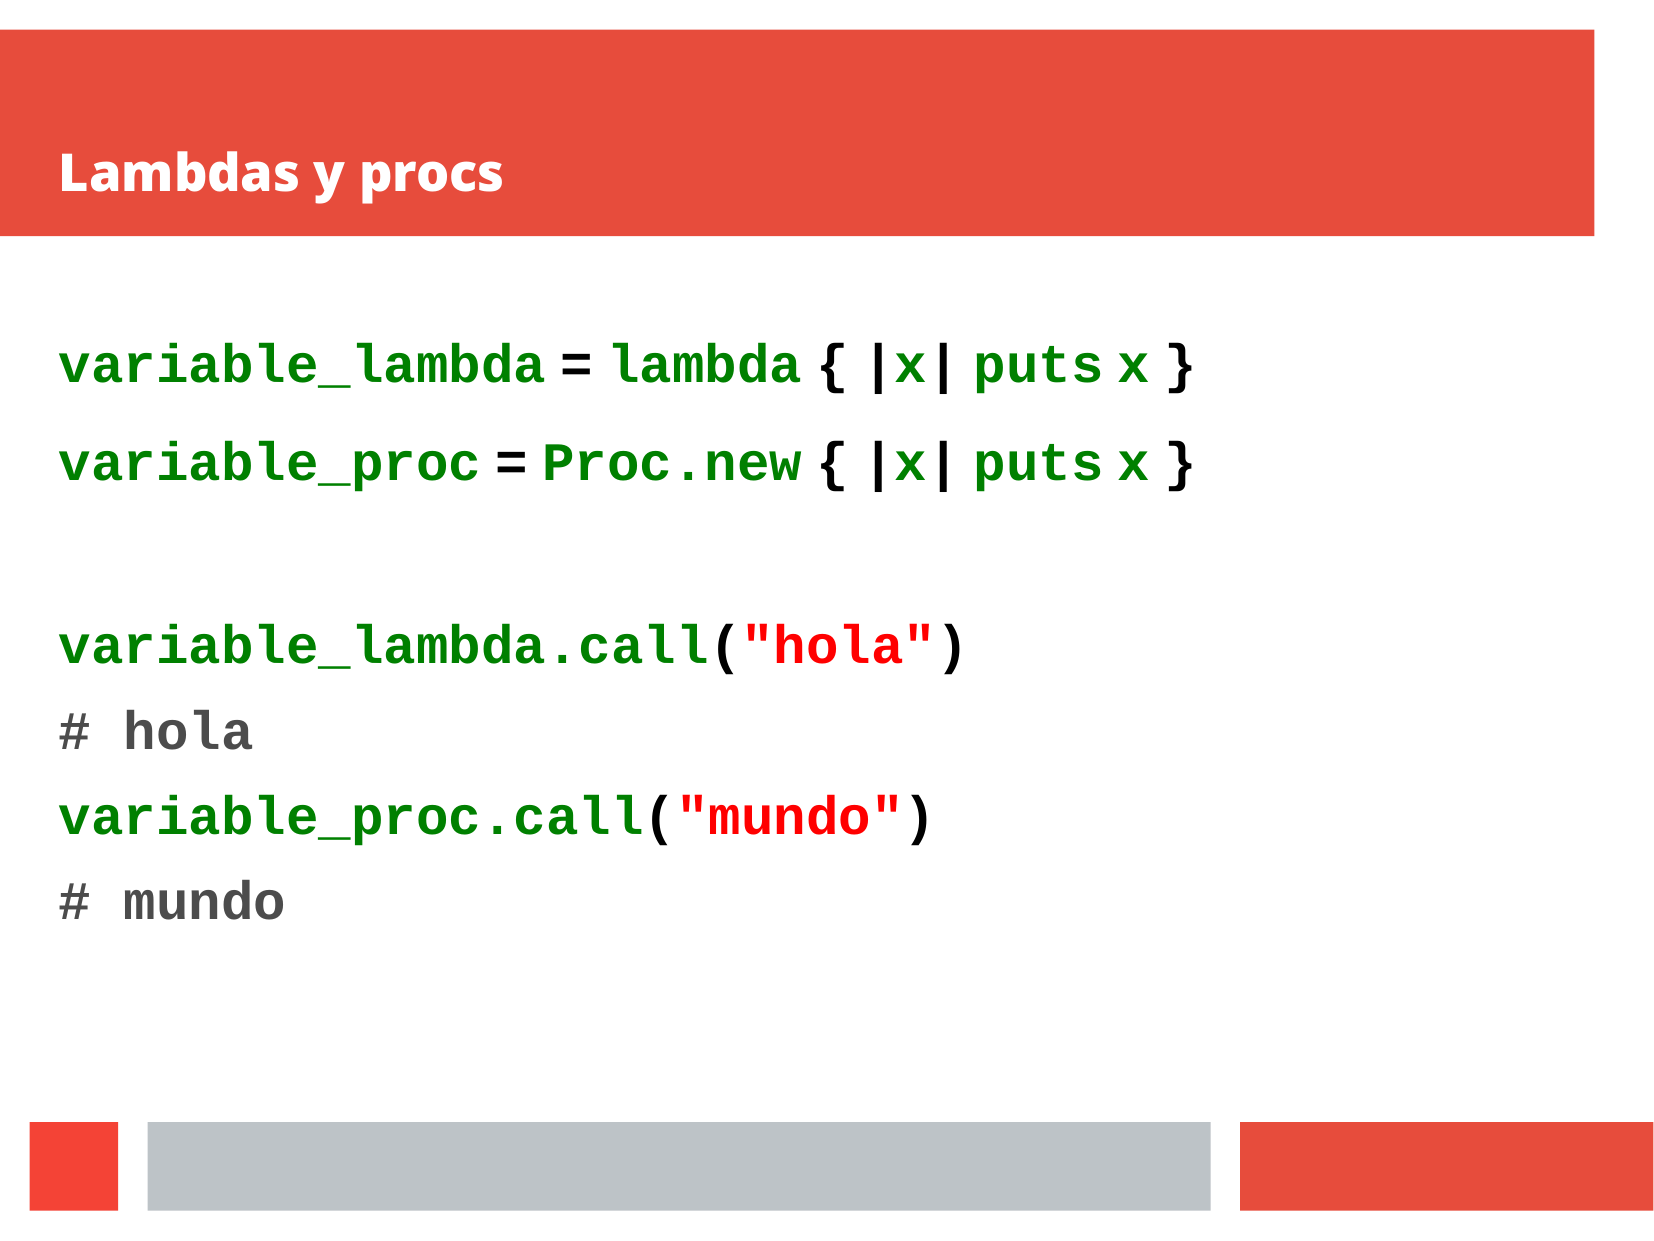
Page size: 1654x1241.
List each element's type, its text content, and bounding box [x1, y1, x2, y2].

list variable_lambda = lambda { |x| puts x } variable_proc = Proc.new { |x| puts x } variable_lambda.call("hola") # hola variable_proc.call("mundo") # mundo [59, 324, 1565, 1093]
title Lambdas y procs [59, 59, 1595, 207]
